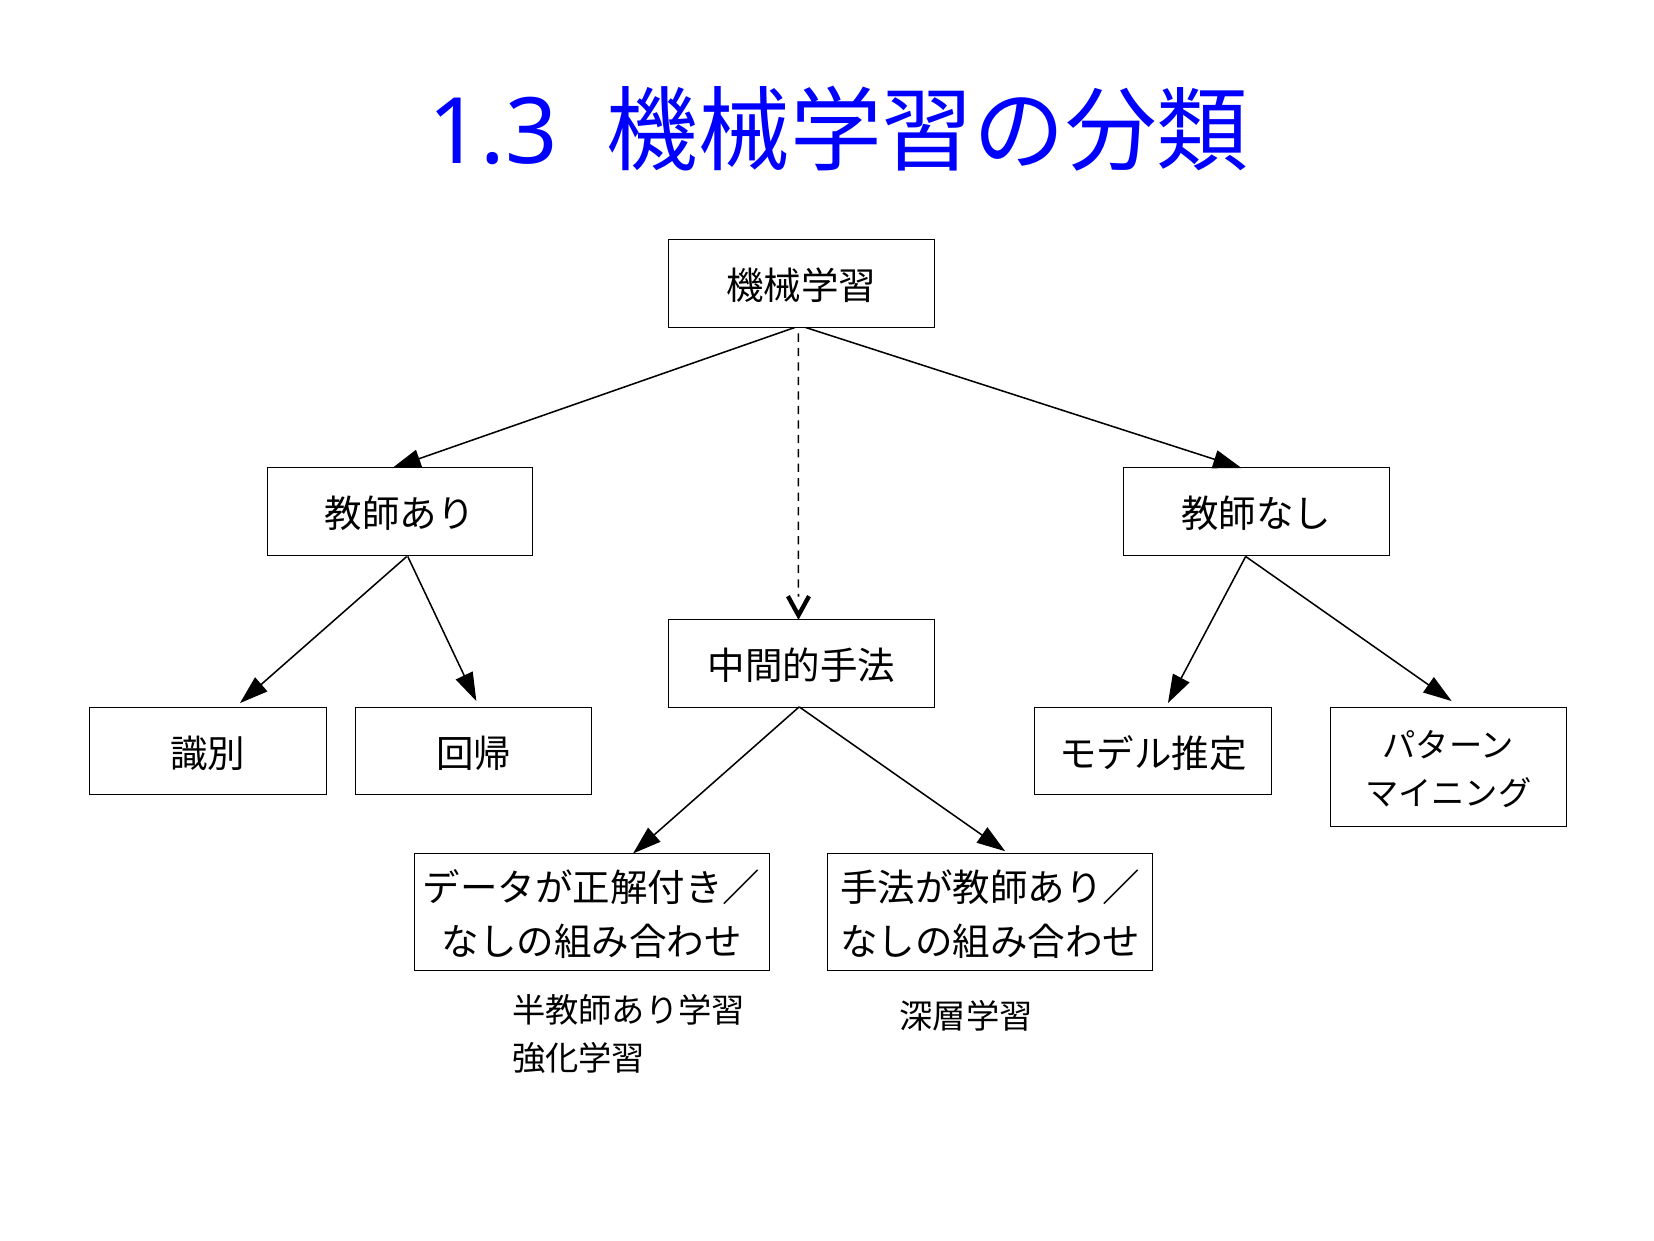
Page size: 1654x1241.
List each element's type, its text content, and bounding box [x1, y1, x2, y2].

text_box 深層学習 [884, 982, 1063, 1048]
text_box 教師なし [1123, 467, 1390, 556]
text_box 識別 [89, 707, 327, 795]
text_box 教師あり [267, 467, 533, 556]
title 1.3 機械学習の分類 [82, 49, 1595, 207]
text_box パターン マイニング [1330, 707, 1567, 827]
text_box データが正解付き／ なしの組み合わせ [414, 853, 770, 971]
text_box 半教師あり学習 強化学習 [497, 976, 773, 1092]
text_box 中間的手法 [668, 619, 935, 708]
text_box 回帰 [355, 707, 592, 795]
text_box モデル推定 [1034, 707, 1272, 795]
text_box 機械学習 [668, 239, 935, 328]
text_box 手法が教師あり／ なしの組み合わせ [827, 853, 1153, 971]
